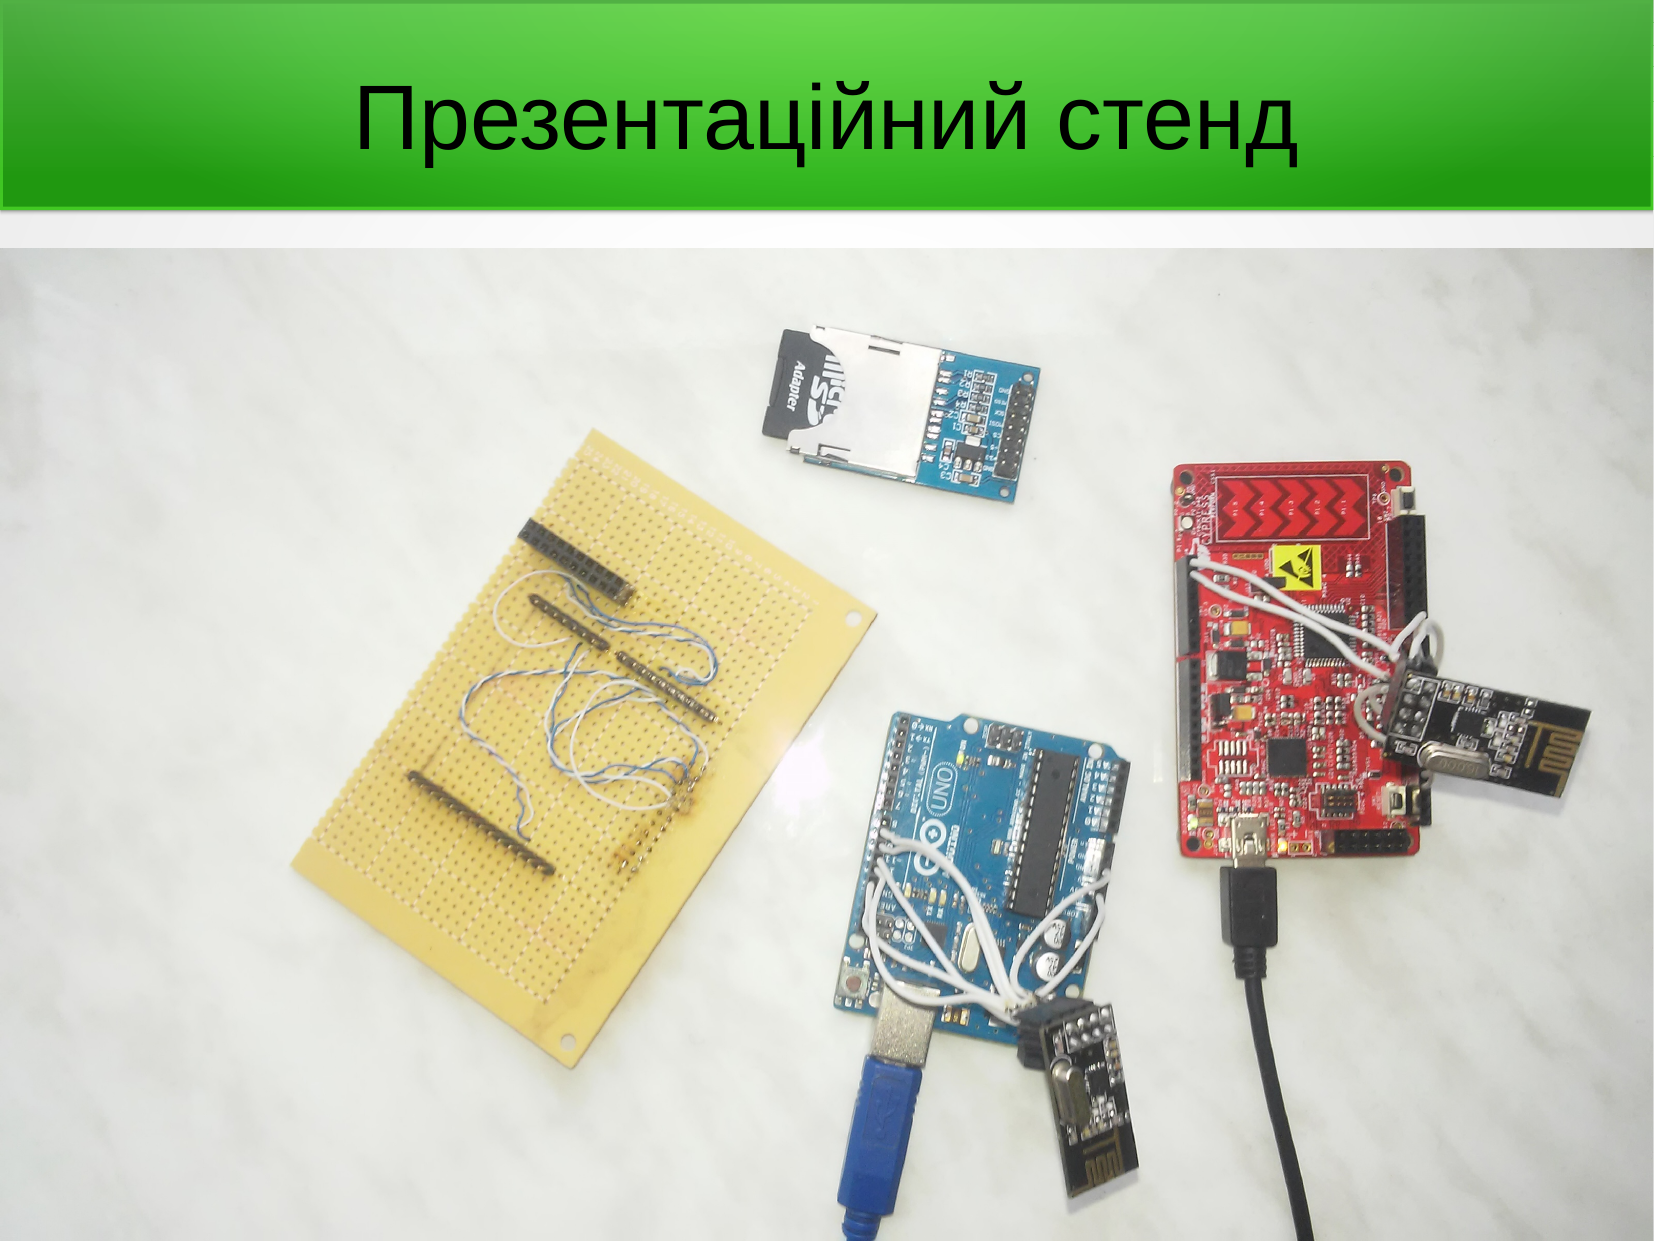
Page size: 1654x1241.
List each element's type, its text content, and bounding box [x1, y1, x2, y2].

title Презентаційний стенд [82, 47, 1571, 189]
picture [0, 248, 1654, 1241]
